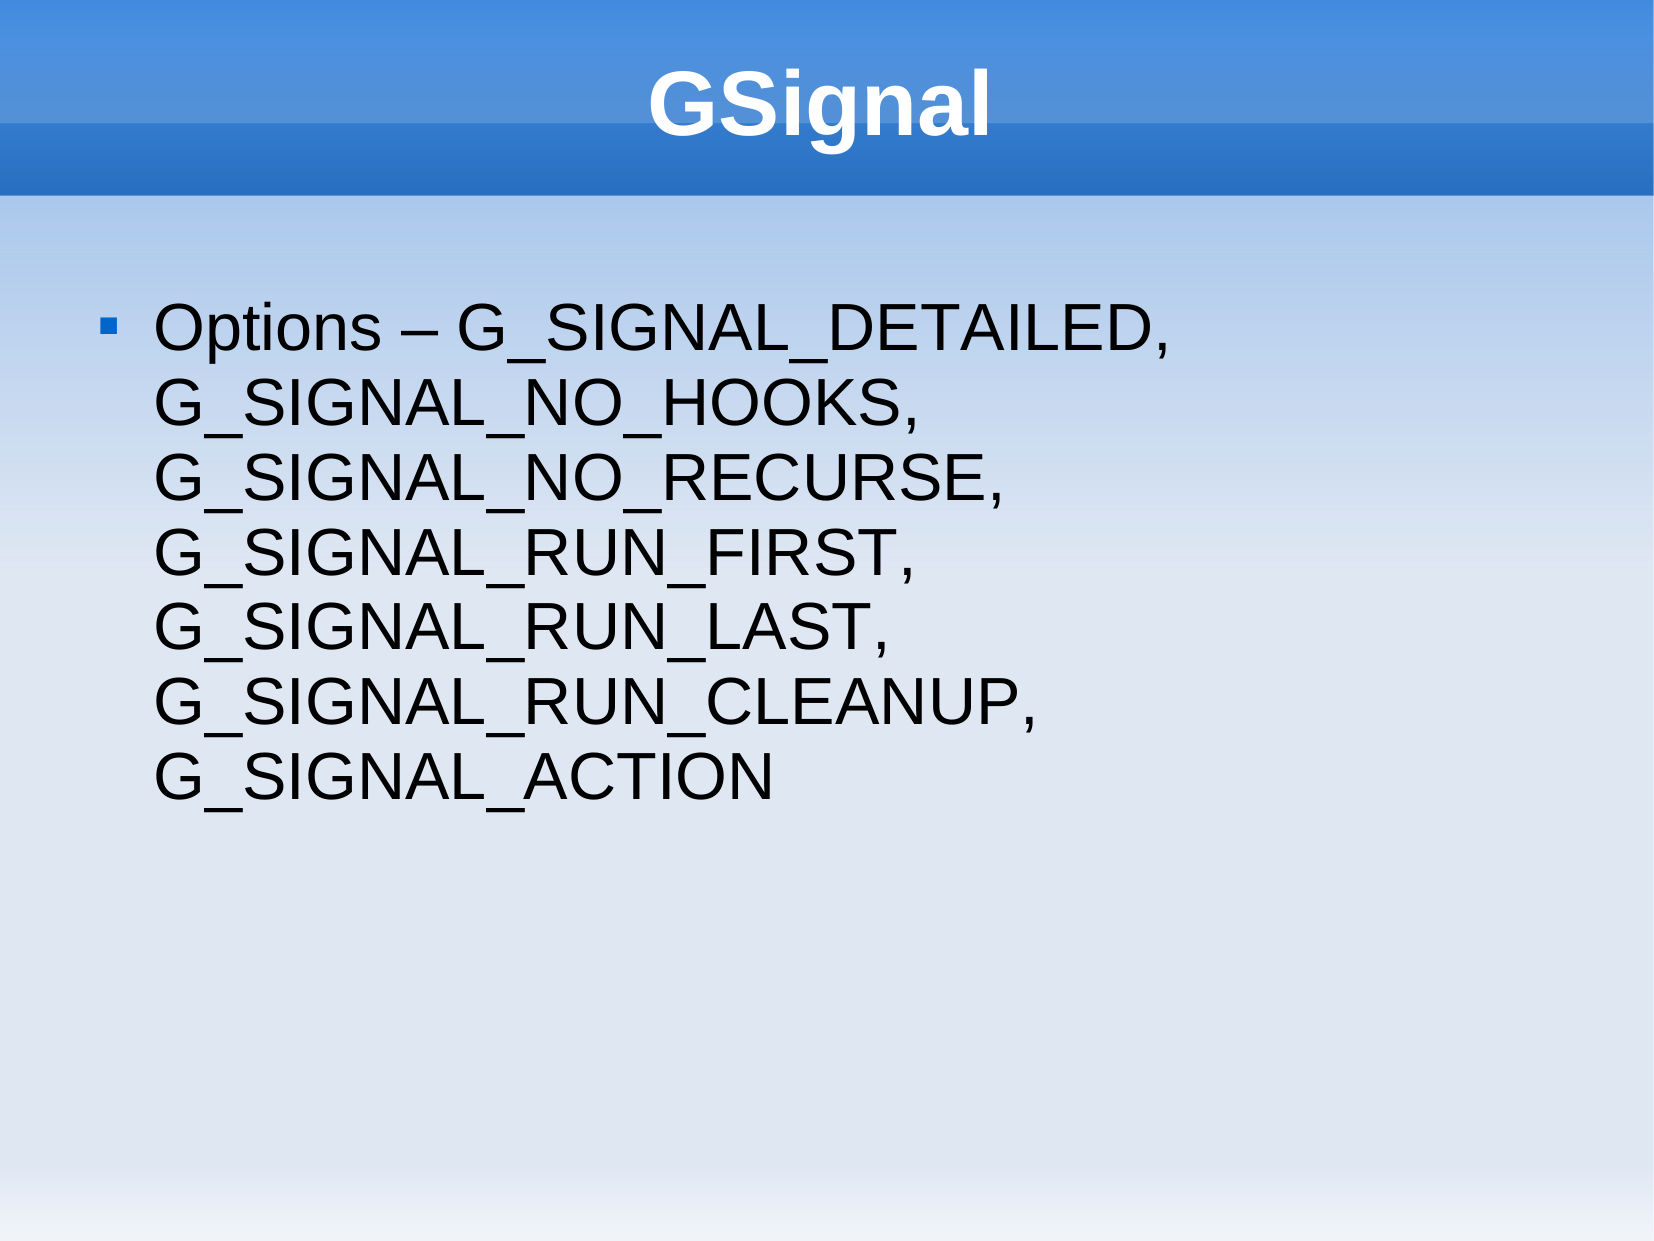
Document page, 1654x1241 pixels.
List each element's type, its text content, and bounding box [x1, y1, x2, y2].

picture [0, 0, 1654, 1241]
list Options – G_SIGNAL_DETAILED, G_SIGNAL_NO_HOOKS, G_SIGNAL_NO_RECURSE, G_SIGNAL_RUN_FIRST, G_SIGNAL_RUN_LAST, G_SIGNAL_RUN_CLEANUP, G_SIGNAL_ACTION [82, 290, 1571, 1094]
title GSignal [76, 7, 1565, 200]
